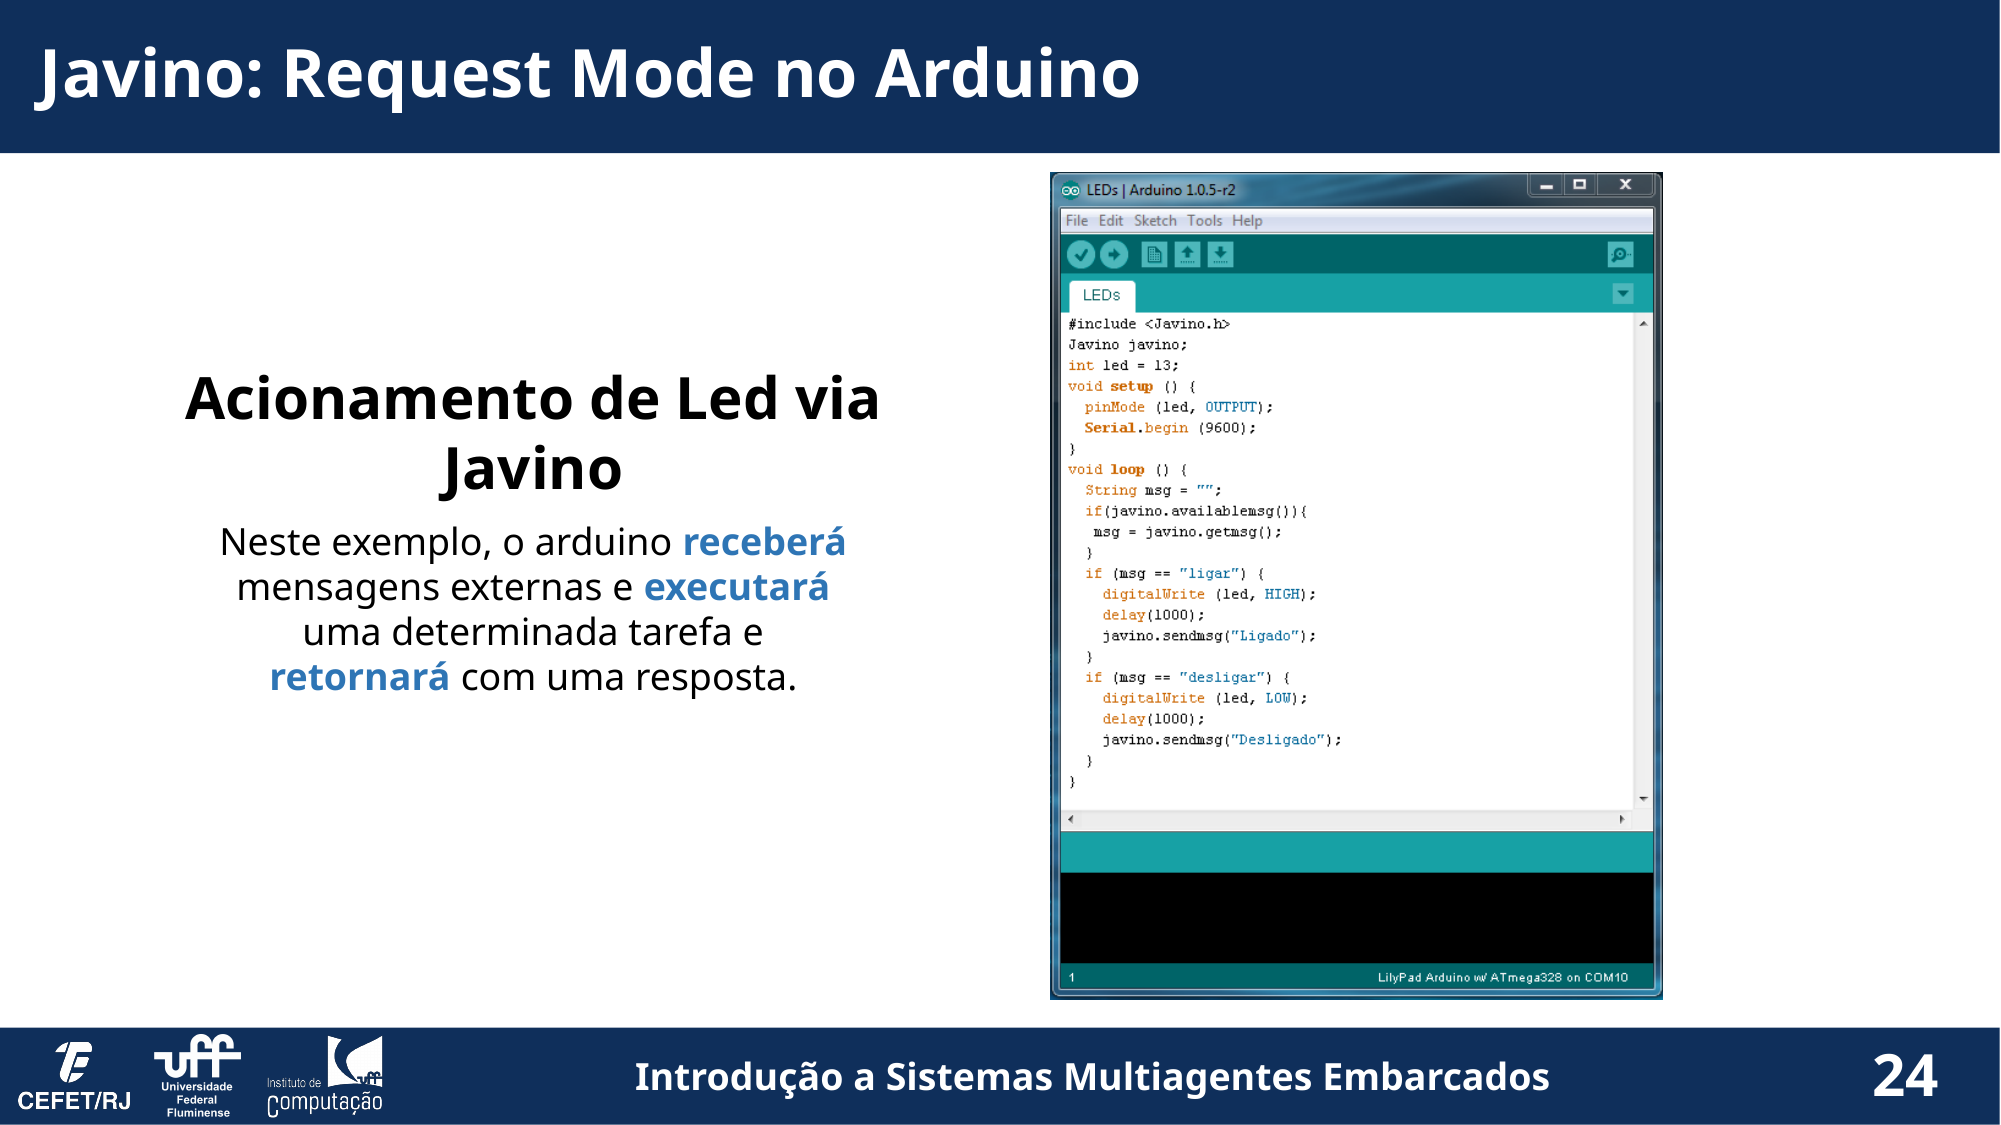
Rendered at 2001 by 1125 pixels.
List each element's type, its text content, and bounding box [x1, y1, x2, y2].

picture [265, 1033, 384, 1118]
picture [18, 1021, 130, 1125]
picture [1050, 172, 1663, 1000]
text_box Javino: Request Mode no Arduino [25, 23, 2000, 119]
text_box Neste exemplo, o arduino receberá mensagens externas e executará uma determinada tarefa e retornará com uma resposta. [197, 510, 870, 753]
picture [153, 1033, 242, 1122]
text_box Acionamento de Led via Javino [162, 353, 905, 510]
